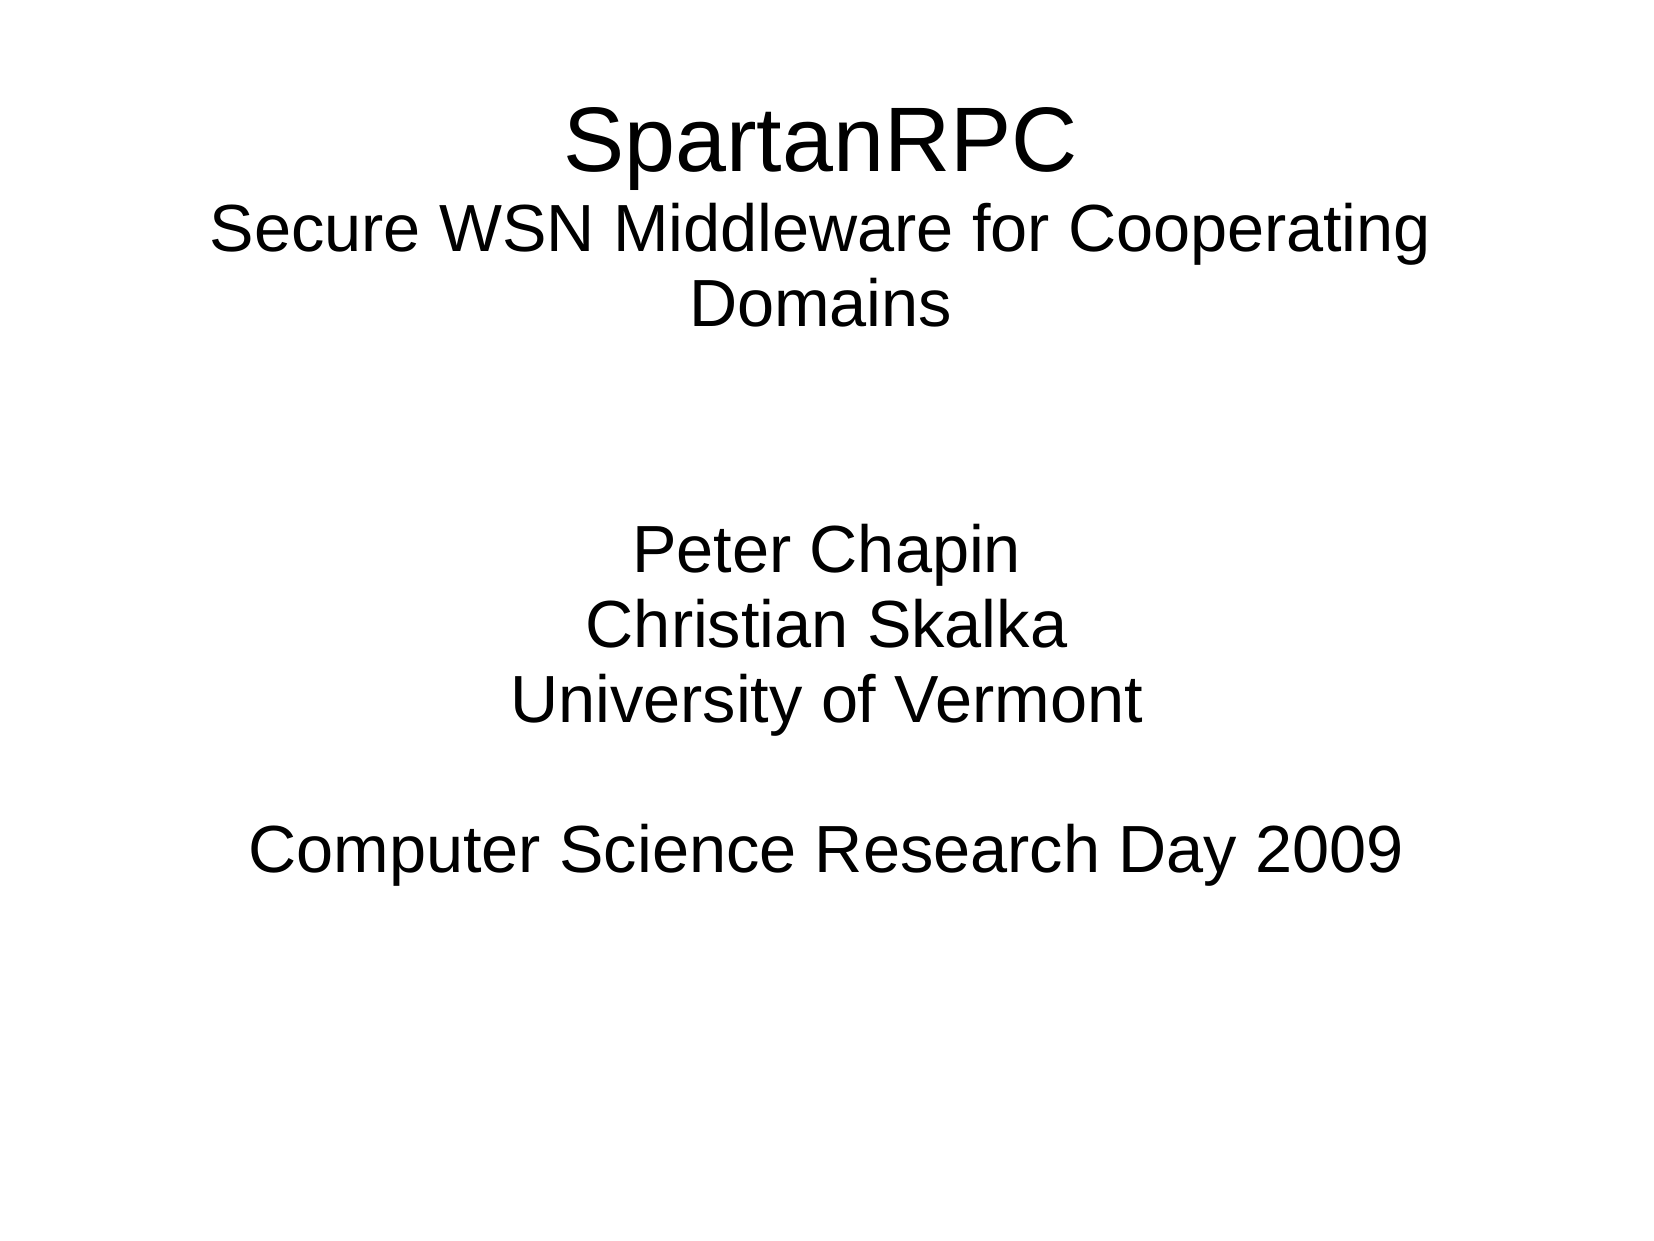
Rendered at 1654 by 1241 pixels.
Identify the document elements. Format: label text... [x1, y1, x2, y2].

title SpartanRPC Secure WSN Middleware for Cooperating Domains [76, 88, 1565, 341]
subtitle Peter Chapin Christian Skalka University of Vermont Computer Science Research Day 2009 [82, 297, 1571, 1102]
